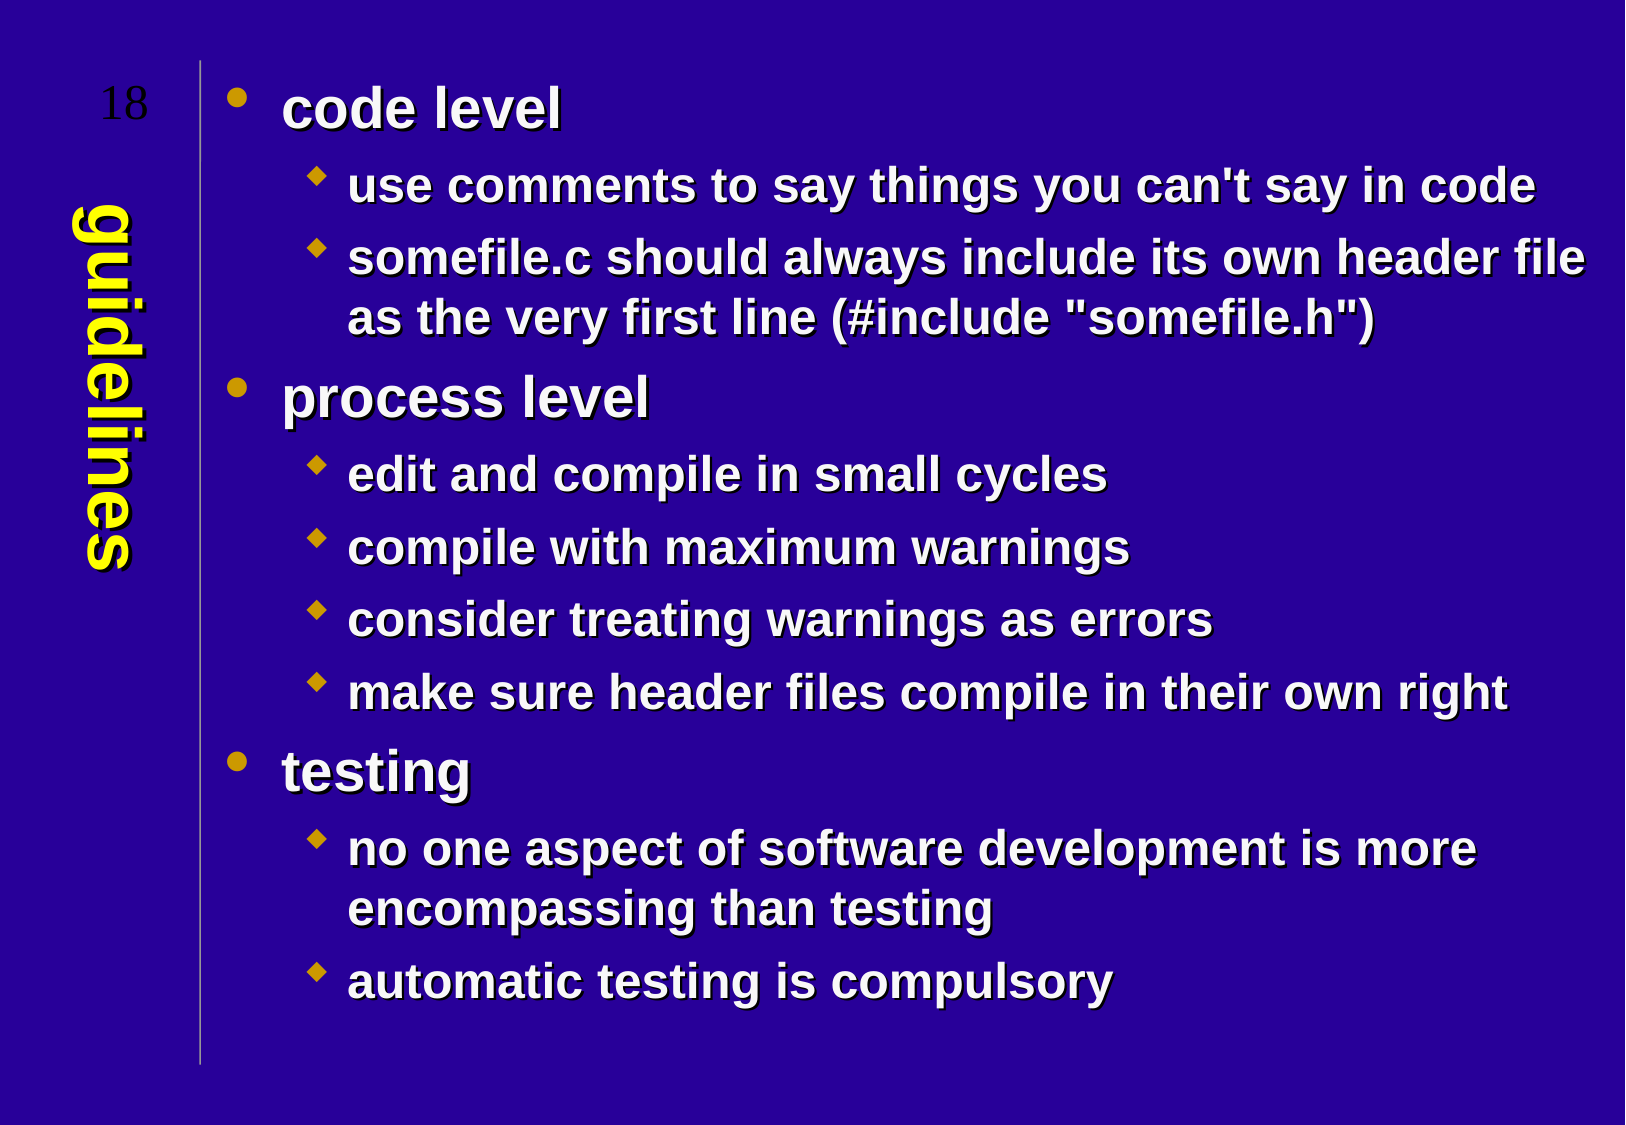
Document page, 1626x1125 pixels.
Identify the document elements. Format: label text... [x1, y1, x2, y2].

list code level use comments to say things you can't say in code somefile.c should always include its own header file as the very first line (#include "somefile.h") process level edit and compile in small cycles compile with maximum warnings consider treating warnings as errors make sure header files compile in their own right testing no one aspect of software development is more encompassing than testing automatic testing is compulsory [212, 62, 1625, 1063]
title guidelines [50, 187, 188, 1063]
